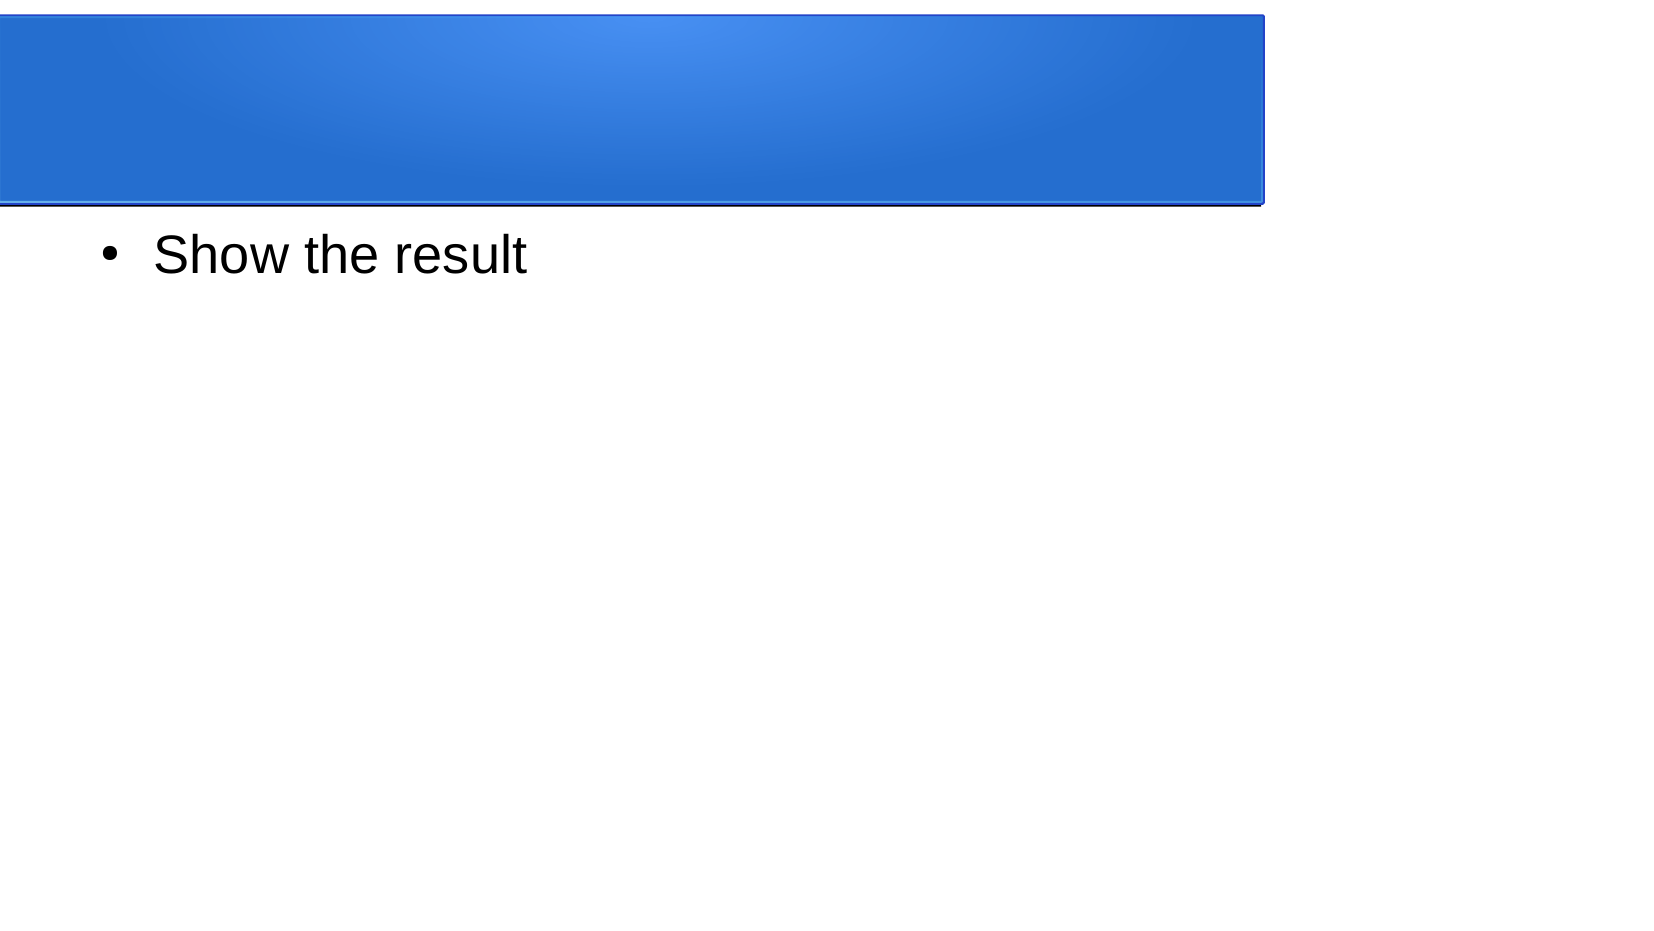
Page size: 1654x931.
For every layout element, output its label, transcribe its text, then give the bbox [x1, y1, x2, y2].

list Show the result [82, 224, 1571, 764]
